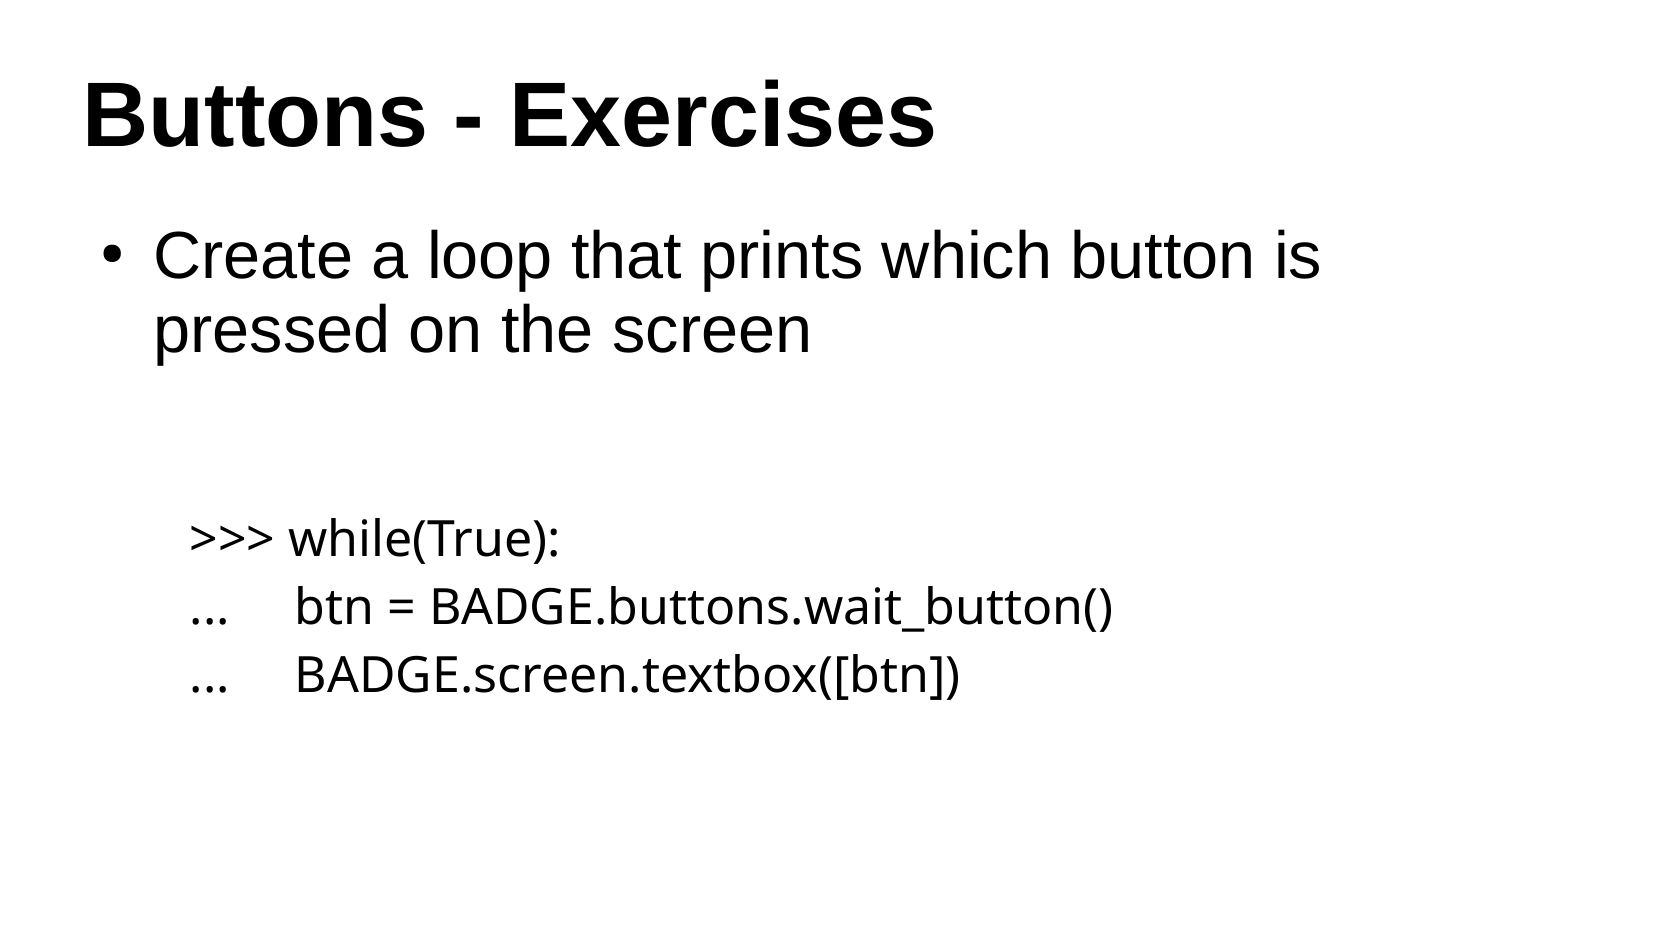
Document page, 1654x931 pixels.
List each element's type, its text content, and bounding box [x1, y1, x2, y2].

list Create a loop that prints which button is pressed on the screen [82, 217, 1571, 758]
text_box >>> while(True): ... btn = BADGE.buttons.wait_button() ... BADGE.screen.textbox([btn]) [174, 495, 1479, 721]
title Buttons - Exercises [82, 37, 1571, 193]
